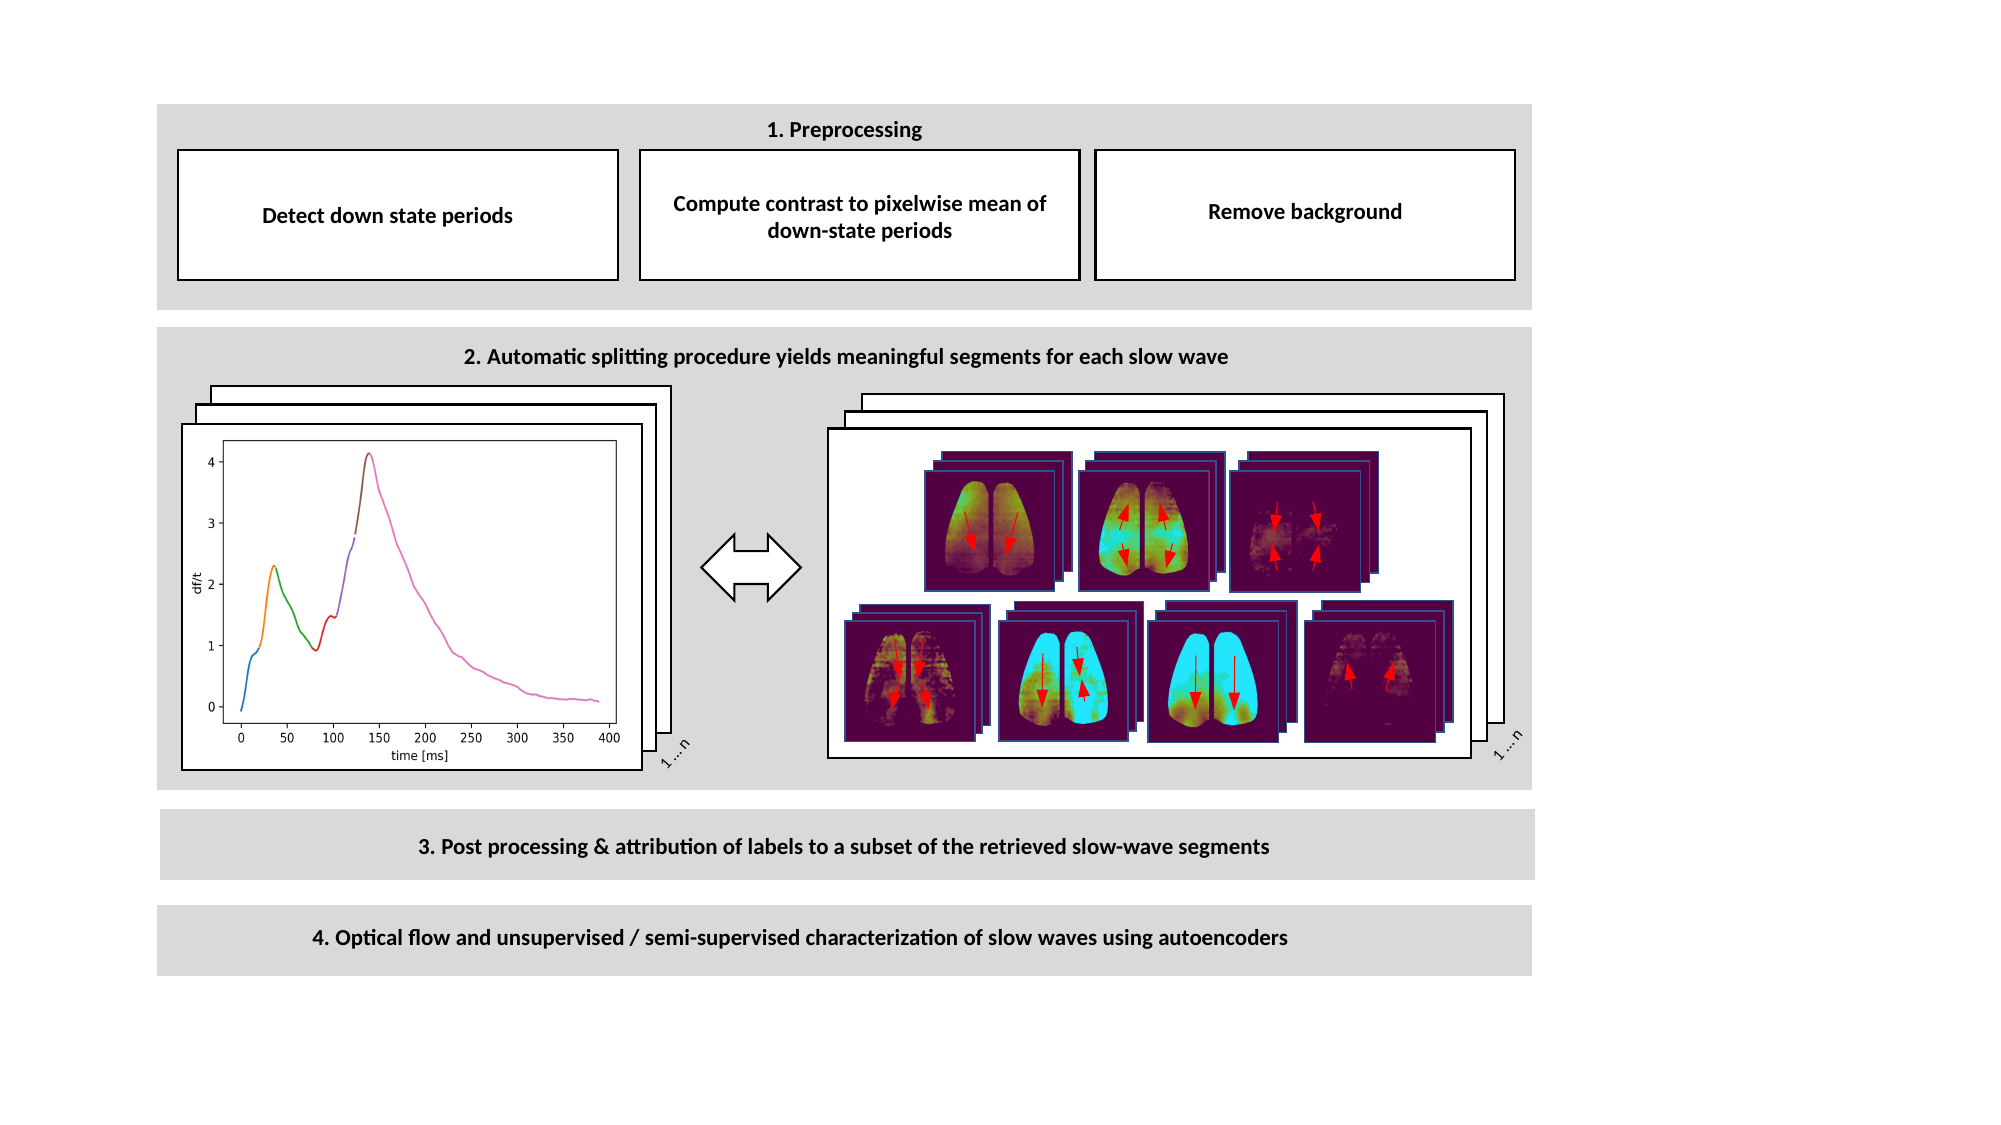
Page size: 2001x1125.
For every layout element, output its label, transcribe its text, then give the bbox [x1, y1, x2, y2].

picture [1322, 601, 1453, 722]
picture [1230, 471, 1360, 592]
picture [860, 605, 990, 725]
text_box [160, 809, 1535, 880]
picture [1086, 461, 1216, 581]
picture [934, 461, 1063, 581]
text_box 3. Post processing & attribution of labels to a subset of the retrieved slow-wave segments [157, 824, 1533, 868]
text_box [157, 905, 1532, 976]
text_box 1 … n [642, 716, 710, 790]
picture [1156, 611, 1286, 732]
text_box Remove background [1061, 188, 1550, 232]
text_box 4. Optical flow and unsupervised / semi-supervised characterization of slow waves using autoencoders [113, 914, 1489, 958]
text_box 1 … n [1471, 707, 1542, 781]
text_box Compute contrast to pixelwise mean of down-state periods [643, 181, 1077, 252]
picture [1248, 452, 1378, 573]
picture [1239, 461, 1369, 582]
picture [1079, 471, 1209, 591]
picture [845, 621, 975, 741]
picture [999, 622, 1128, 741]
picture [1015, 602, 1143, 721]
picture [1313, 611, 1444, 732]
picture [187, 435, 621, 763]
text_box [157, 327, 1532, 790]
picture [1148, 621, 1278, 742]
picture [853, 613, 982, 733]
text_box Detect down state periods [144, 193, 632, 237]
picture [925, 471, 1054, 591]
picture [1166, 602, 1297, 722]
picture [1305, 621, 1435, 742]
picture [942, 452, 1072, 571]
text_box 1. Preprocessing [157, 107, 1533, 150]
picture [1095, 452, 1225, 572]
picture [1007, 611, 1136, 731]
text_box [157, 150, 1532, 310]
text_box 2. Automatic splitting procedure yields meaningful segments for each slow wave [448, 333, 1453, 377]
